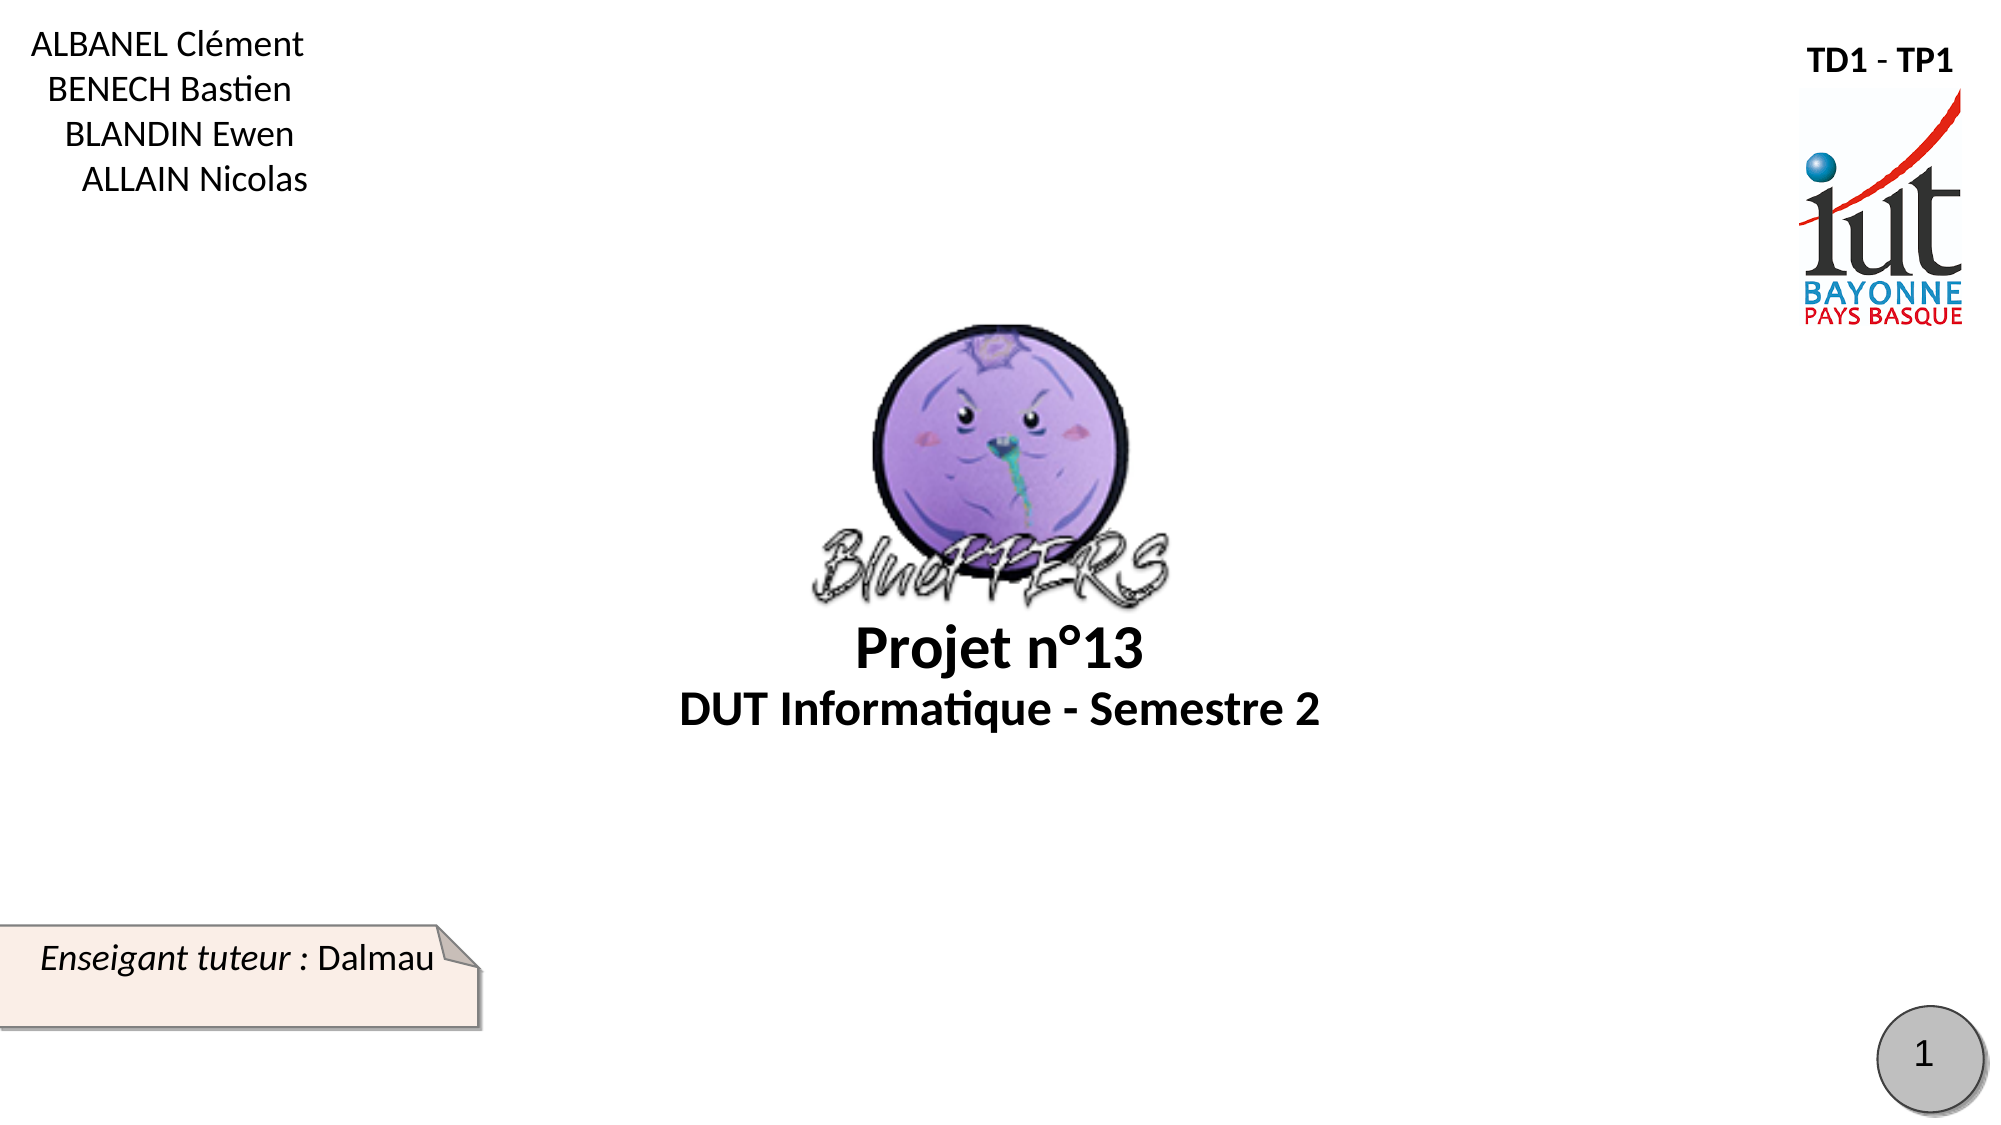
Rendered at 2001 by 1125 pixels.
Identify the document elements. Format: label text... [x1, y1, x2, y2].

picture [1799, 88, 1962, 326]
text_box TD1 - TP1 [1774, 27, 1987, 88]
text_box Enseigant tuteur : Dalmau [25, 925, 451, 986]
text_box [0, 925, 479, 1028]
picture [751, 203, 1249, 607]
text_box Projet n°13 DUT Informatique - Semestre 2 [249, 607, 1750, 879]
text_box ALBANEL Clément BENECH Bastien BLANDIN Ewen ALLAIN Nicolas [16, 11, 502, 207]
